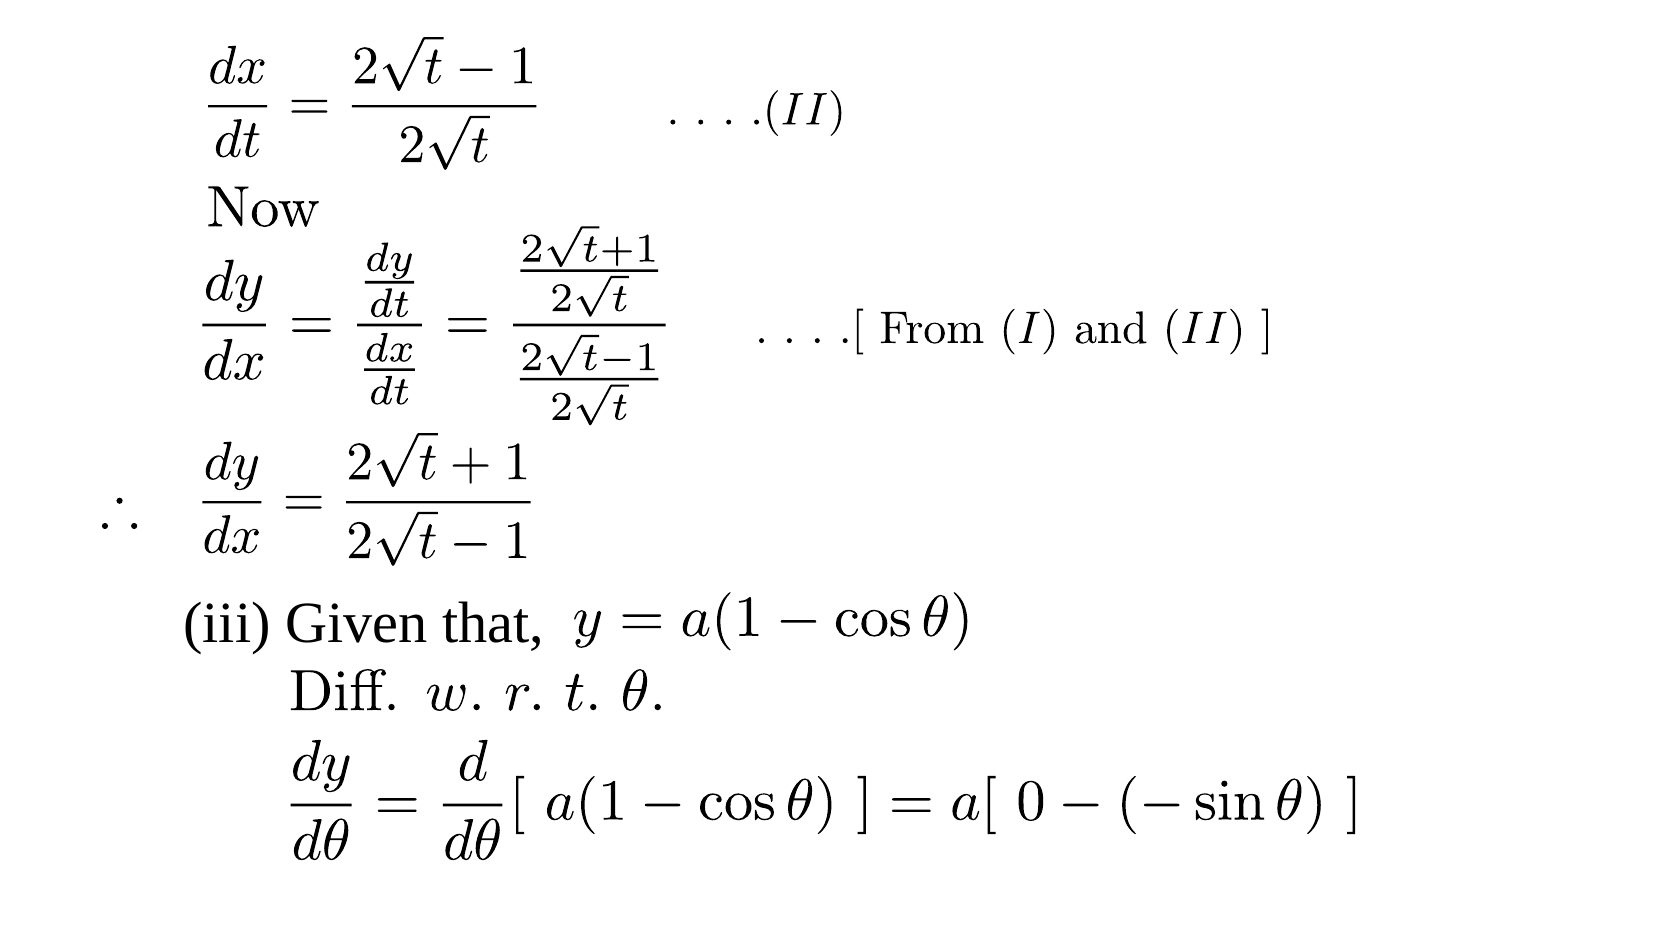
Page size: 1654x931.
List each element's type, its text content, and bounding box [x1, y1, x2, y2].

text_box [202, 226, 666, 426]
text_box [101, 497, 138, 530]
text_box [290, 669, 661, 711]
title (iii) Given that, [35, 31, 1619, 880]
text_box [290, 739, 1356, 861]
text_box [202, 433, 531, 566]
text_box [668, 90, 842, 136]
text_box [208, 186, 319, 228]
text_box [574, 592, 968, 651]
text_box [757, 308, 1268, 355]
text_box [208, 37, 537, 170]
